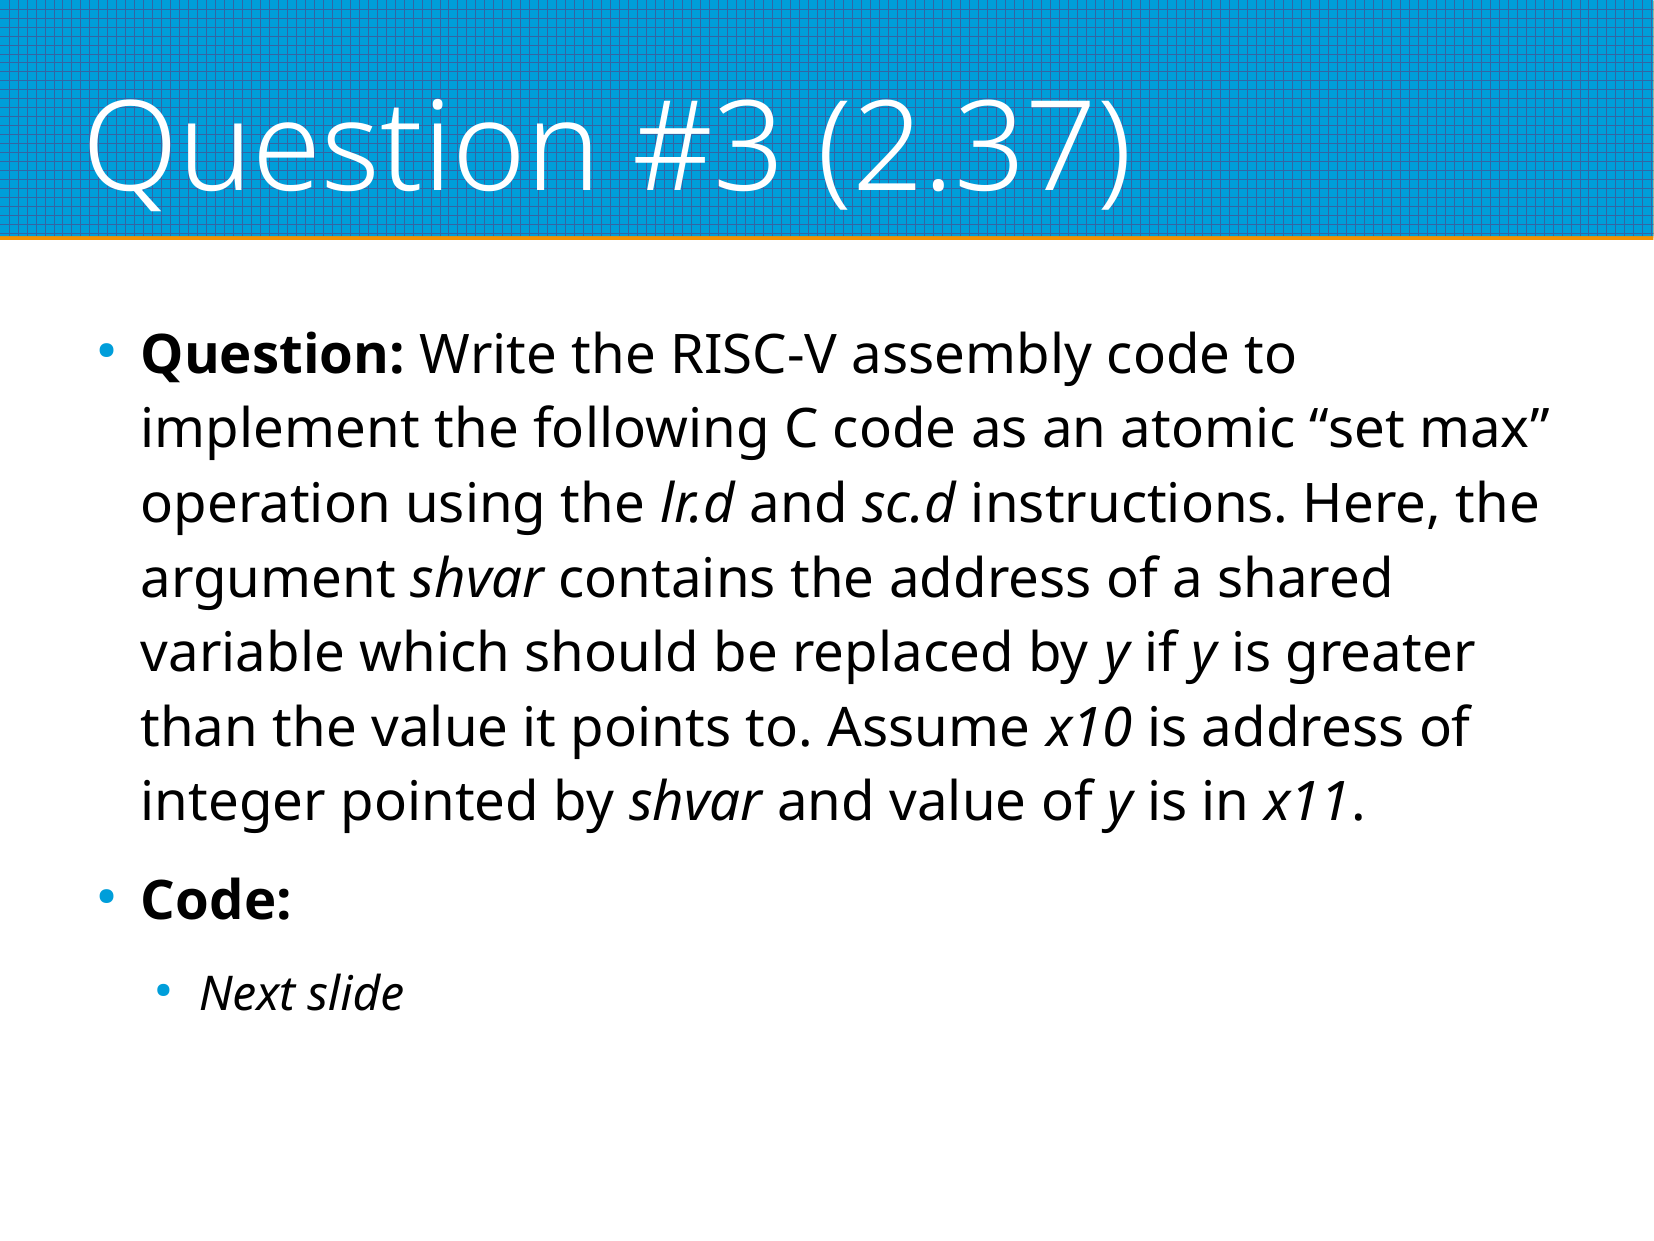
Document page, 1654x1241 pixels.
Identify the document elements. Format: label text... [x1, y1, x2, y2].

title Question #3 (2.37) [82, 19, 1571, 227]
list Question: Write the RISC-V assembly code to implement the following C code as an atomic “set max” operation using the lr.d and sc.d instructions. Here, the argument shvar contains the address of a shared variable which should be replaced by y if y is greater than the value it points to. Assume x10 is address of integer pointed by shvar and value of y is in x11. Code: Next slide [82, 314, 1563, 1081]
